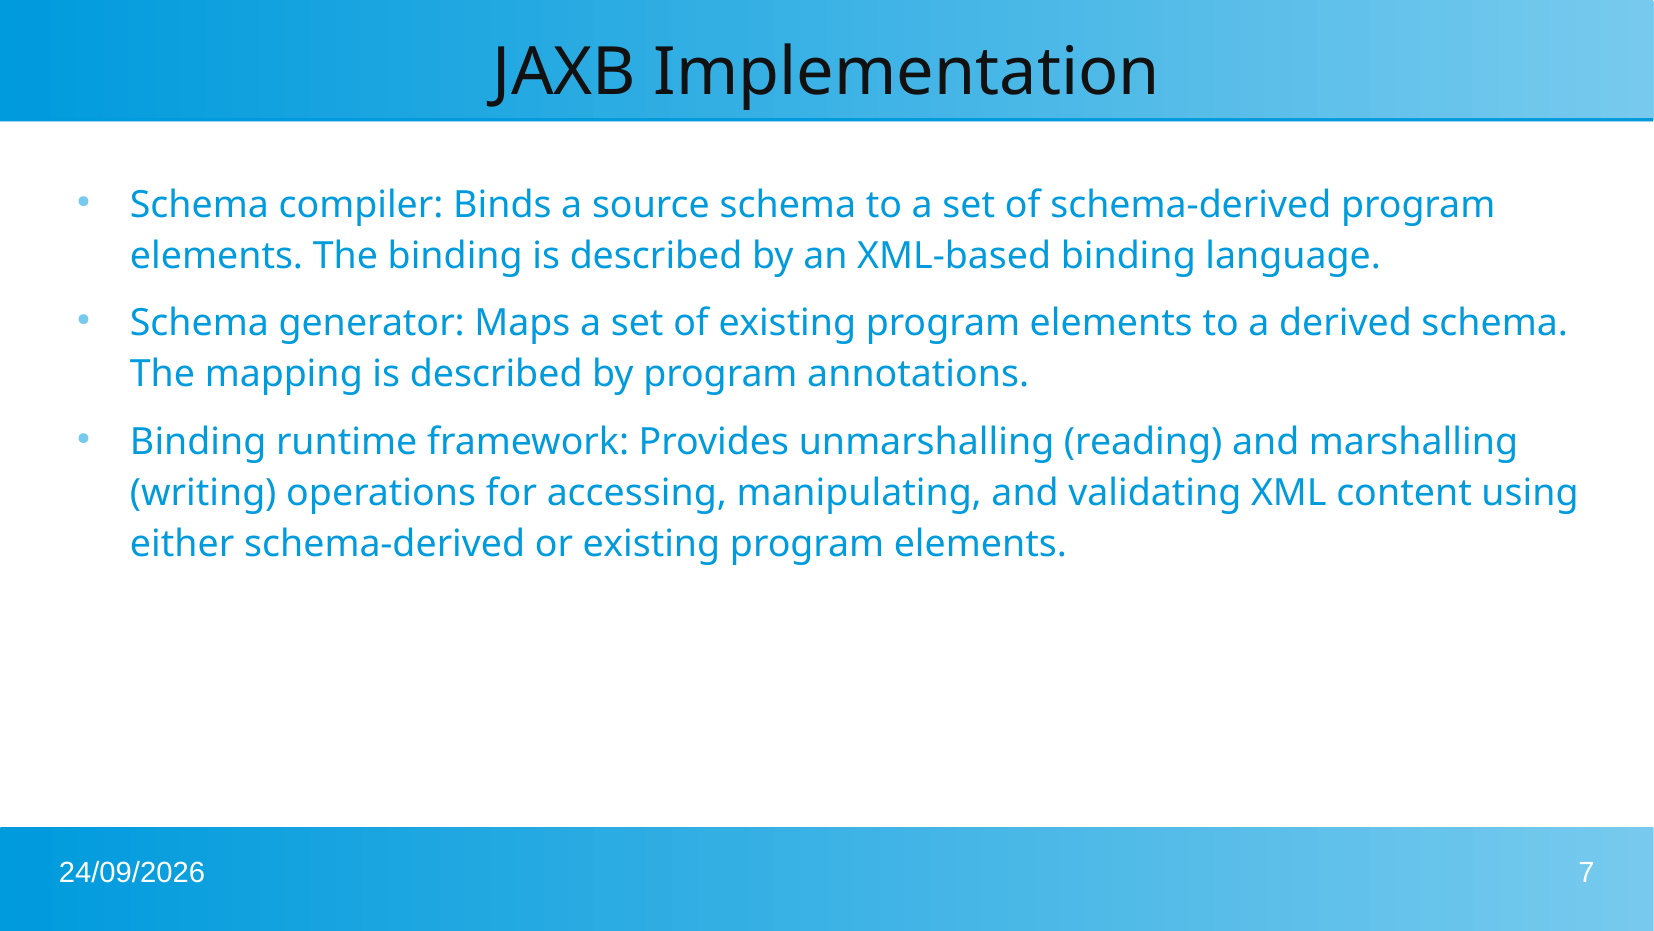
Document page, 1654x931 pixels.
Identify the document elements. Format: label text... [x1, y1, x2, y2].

list Schema compiler: Binds a source schema to a set of schema-derived program elements. The binding is described by an XML-based binding language. Schema generator: Maps a set of existing program elements to a derived schema. The mapping is described by program annotations. Binding runtime framework: Provides unmarshalling (reading) and marshalling (writing) operations for accessing, manipulating, and validating XML content using either schema-derived or existing program elements. [59, 177, 1595, 768]
title JAXB Implementation [59, 29, 1595, 108]
